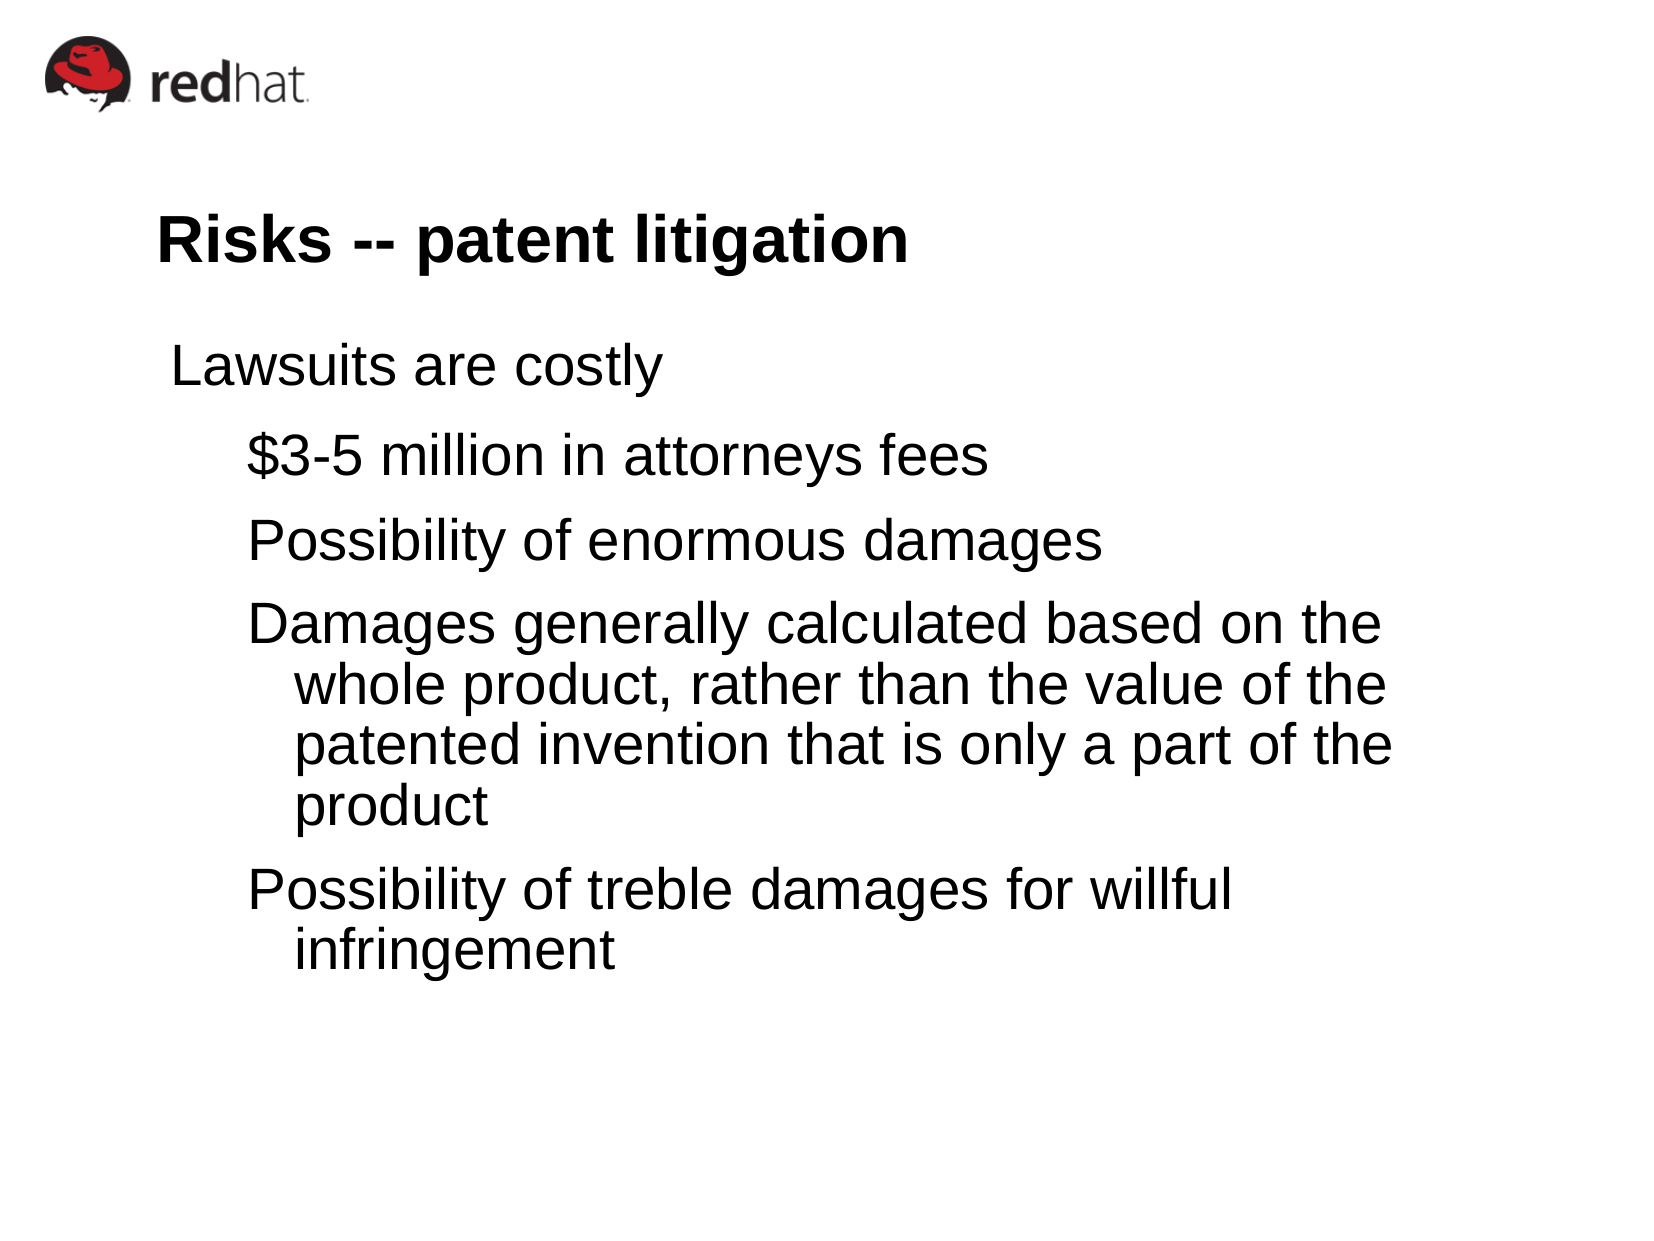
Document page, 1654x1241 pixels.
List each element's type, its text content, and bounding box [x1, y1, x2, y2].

picture [45, 36, 309, 122]
title Risks -- patent litigation [156, 204, 1502, 280]
list Lawsuits are costly $3-5 million in attorneys fees Possibility of enormous damages Damages generally calculated based on the whole product, rather than the value of the patented invention that is only a part of the product Possibility of treble damages for willful infringement [152, 337, 1498, 1116]
